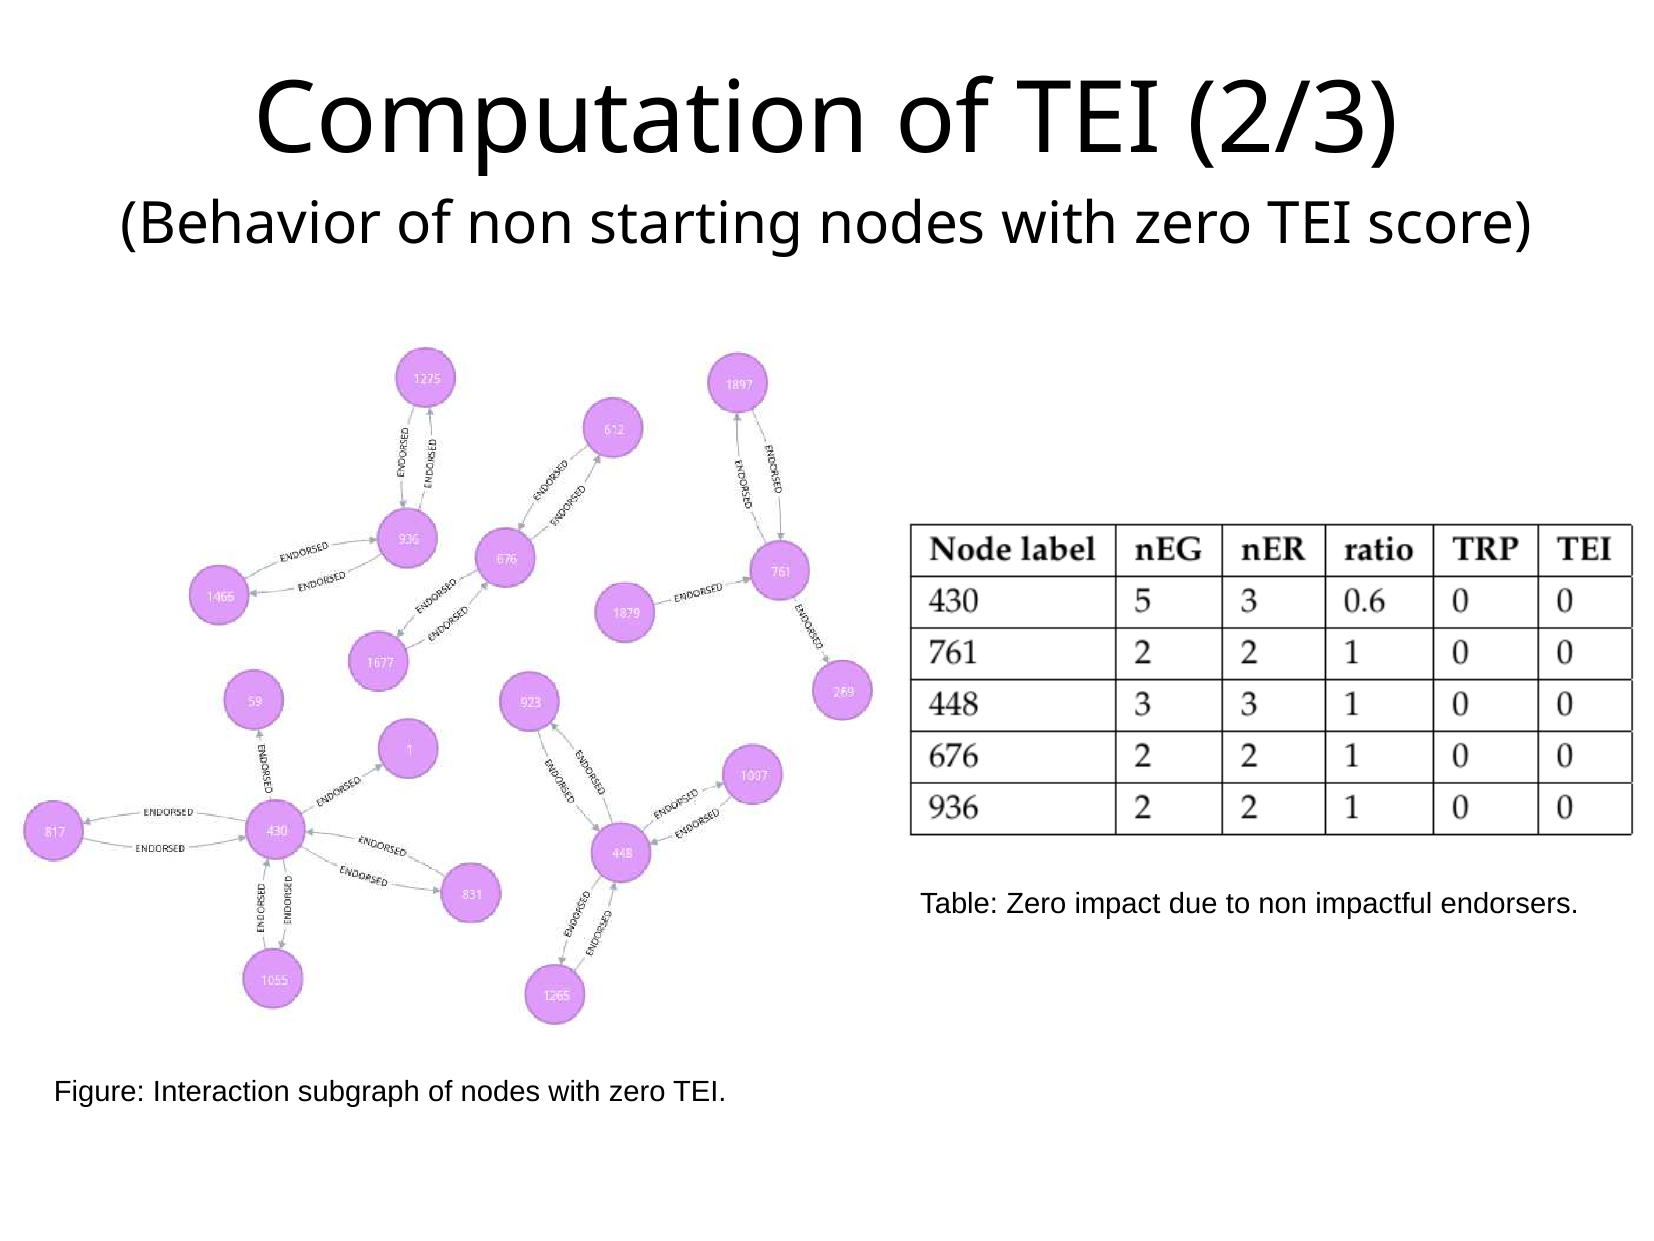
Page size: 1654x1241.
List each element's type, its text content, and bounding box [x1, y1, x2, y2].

text_box Figure: Interaction subgraph of nodes with zero TEI. [39, 1067, 864, 1202]
title Computation of TEI (2/3) (Behavior of non starting nodes with zero TEI score) [82, 45, 1571, 261]
text_box Table: Zero impact due to non impactful endorsers. [905, 880, 1624, 975]
text_box [862, 250, 1641, 941]
picture [19, 343, 876, 1028]
